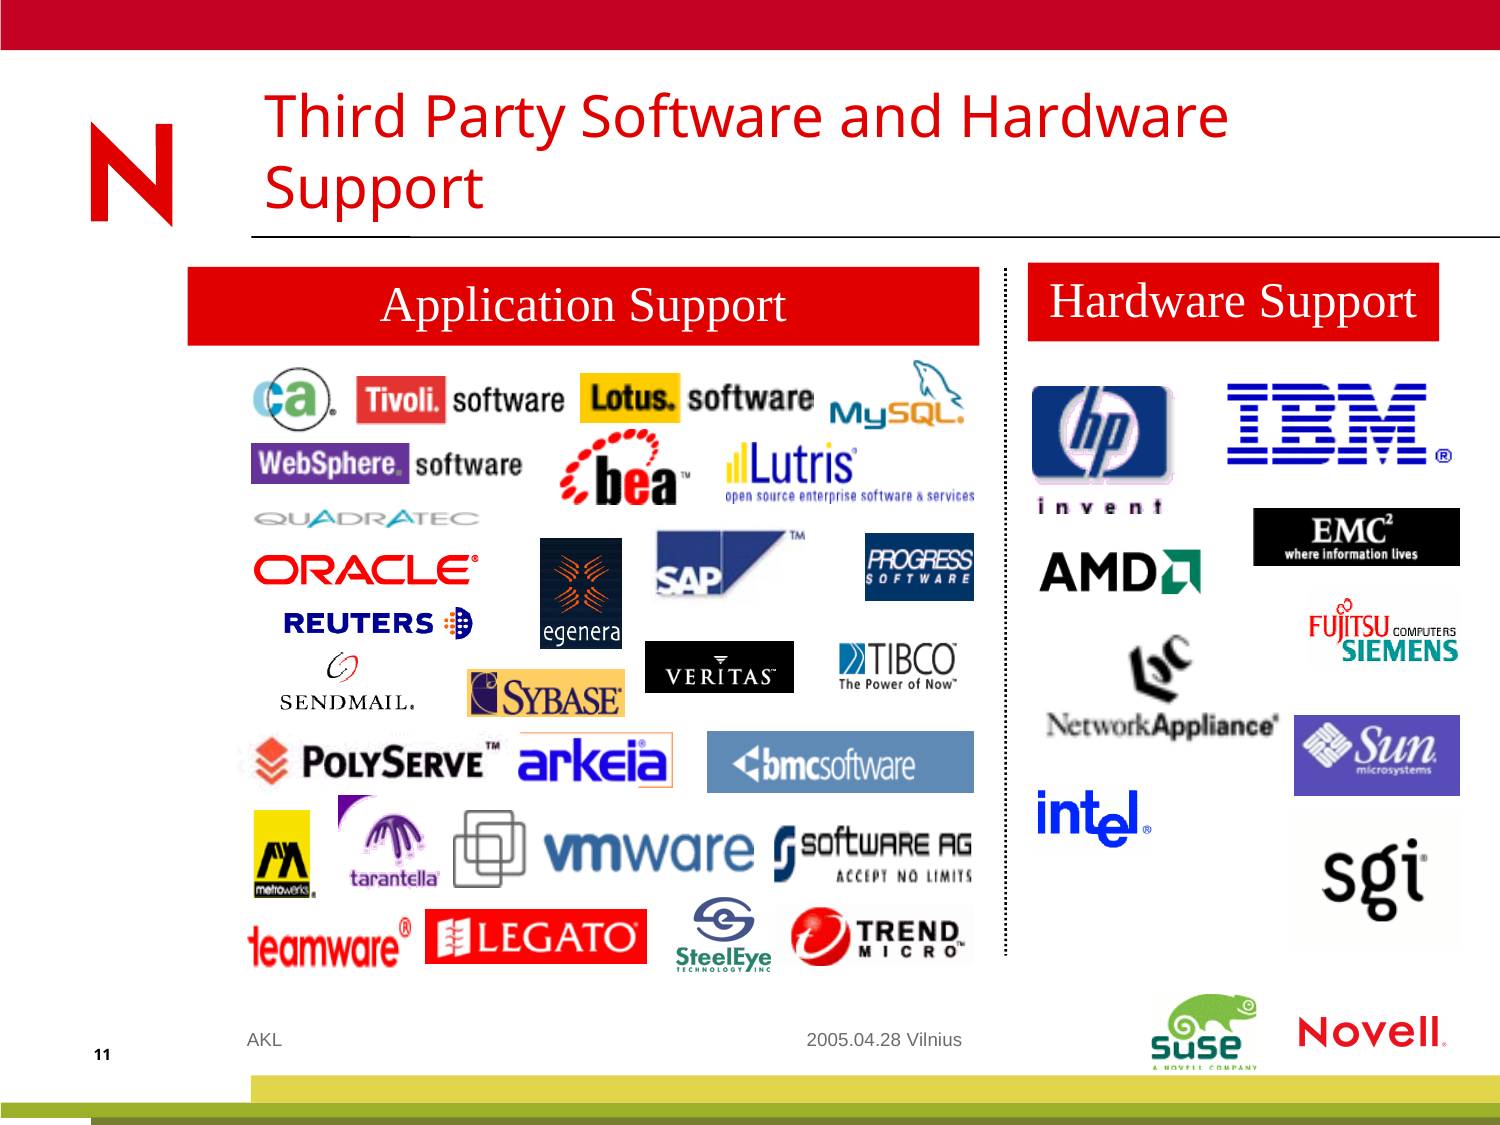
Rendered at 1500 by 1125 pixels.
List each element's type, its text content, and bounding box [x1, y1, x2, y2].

picture [675, 894, 773, 974]
picture [246, 905, 415, 998]
picture [1253, 508, 1460, 566]
picture [726, 442, 974, 504]
picture [775, 905, 974, 966]
picture [1308, 590, 1460, 667]
picture [773, 824, 974, 888]
picture [1291, 810, 1460, 950]
picture [580, 373, 814, 423]
picture [821, 354, 974, 436]
picture [1299, 1016, 1447, 1048]
text_box [1027, 262, 1440, 276]
picture [1032, 633, 1460, 796]
picture [216, 346, 566, 585]
text_box Application Support [187, 280, 980, 332]
picture [865, 533, 974, 601]
picture [425, 909, 647, 964]
picture [1223, 378, 1460, 472]
picture [518, 732, 673, 788]
picture [645, 622, 974, 704]
picture [540, 538, 622, 649]
picture [467, 669, 625, 717]
text_box Hardware Support [1027, 276, 1440, 328]
text_box [1027, 328, 1440, 342]
picture [707, 731, 974, 793]
picture [1032, 531, 1210, 609]
picture [1032, 386, 1175, 514]
picture [554, 429, 695, 505]
title Third Party Software and Hardware Support [249, 67, 1469, 236]
picture [651, 527, 805, 608]
picture [253, 593, 493, 720]
picture [1032, 784, 1152, 850]
picture [237, 731, 510, 792]
text_box [187, 332, 980, 346]
text_box [187, 266, 980, 280]
picture [227, 795, 754, 901]
